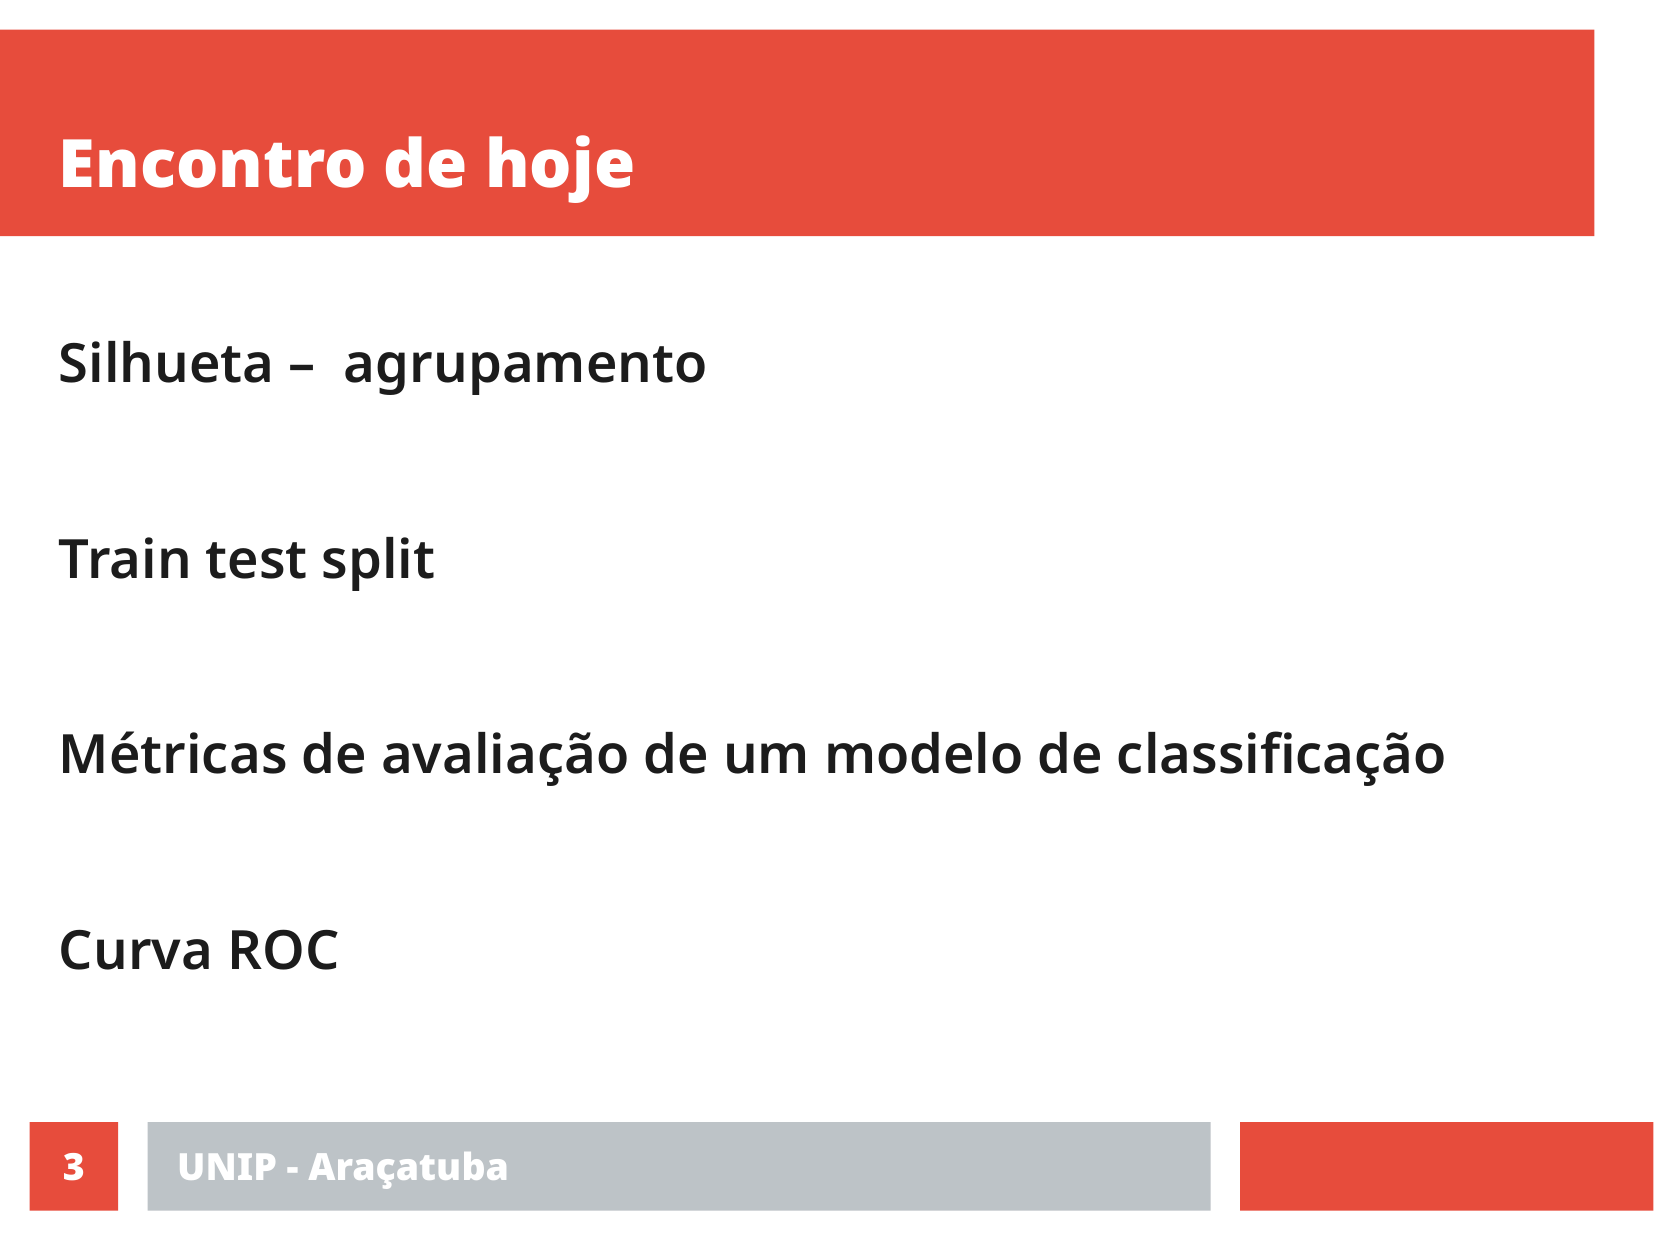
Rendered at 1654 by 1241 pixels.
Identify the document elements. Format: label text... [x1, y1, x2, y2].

title Encontro de hoje [59, 59, 1595, 207]
list Silhueta – agrupamento Train test split Métricas de avaliação de um modelo de classificação Curva ROC [59, 324, 1565, 1093]
